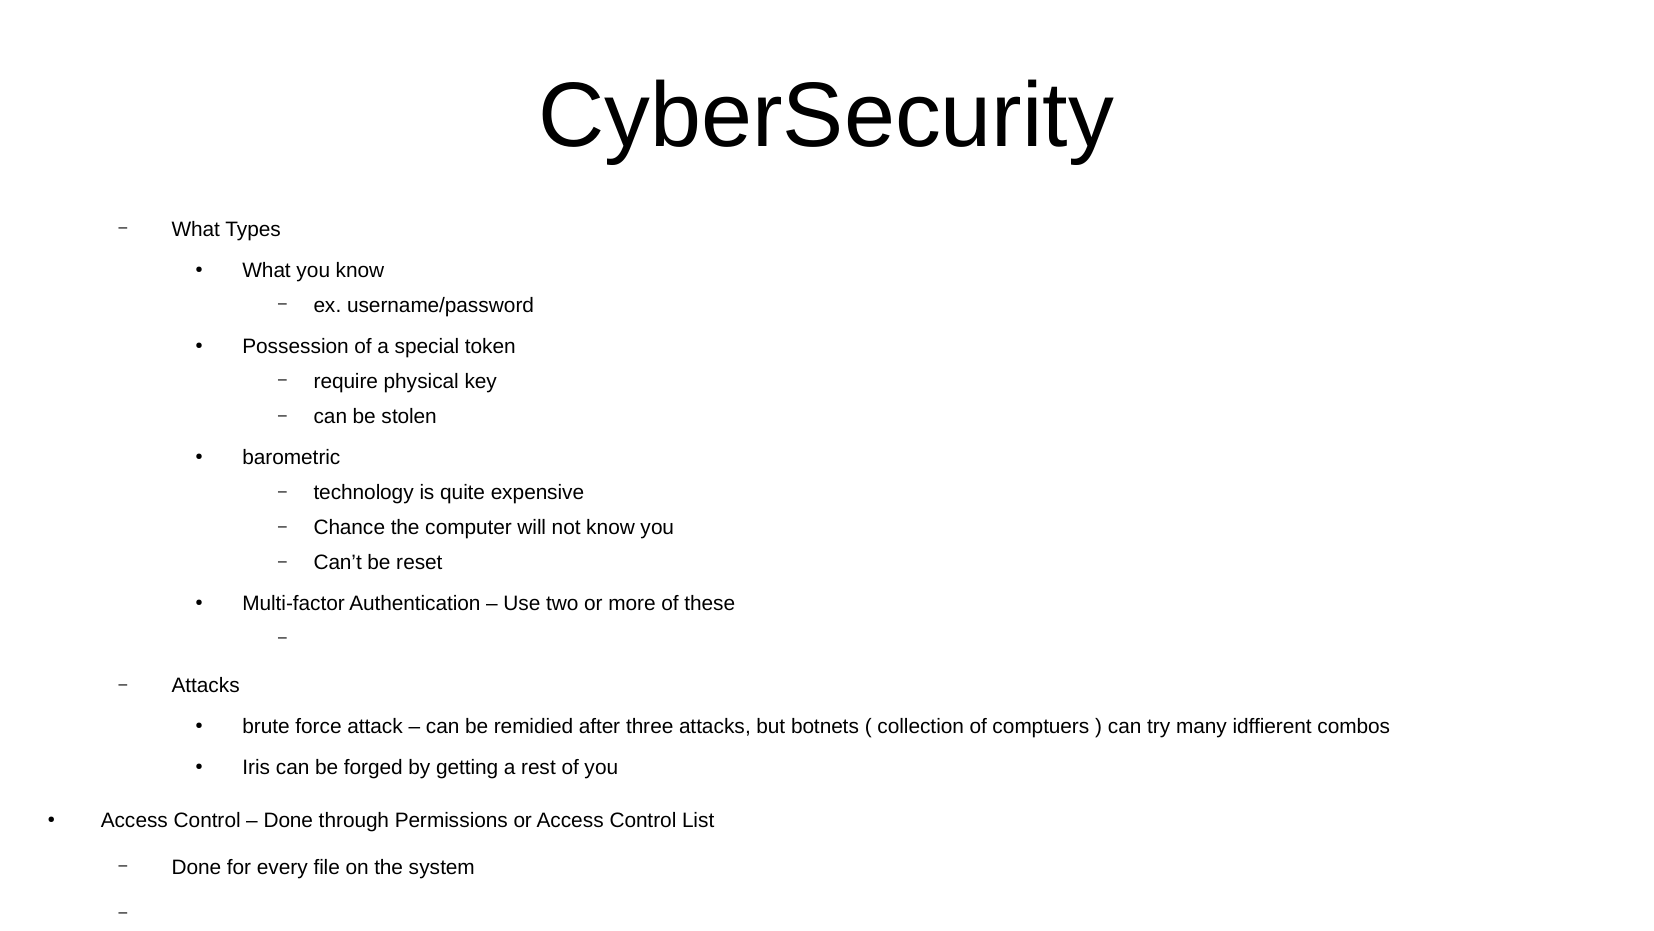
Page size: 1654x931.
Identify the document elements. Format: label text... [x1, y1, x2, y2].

list What Types What you know ex. username/password Possession of a special token require physical key can be stolen barometric technology is quite expensive Chance the computer will not know you Can’t be reset Multi-factor Authentication – Use two or more of these Attacks brute force attack – can be remidied after three attacks, but botnets ( collection of comptuers ) can try many idffierent combos Iris can be forged by getting a rest of you Access Control – Done through Permissions or Access Control List Done for every file on the system [30, 217, 1571, 916]
title CyberSecurity [82, 37, 1571, 193]
